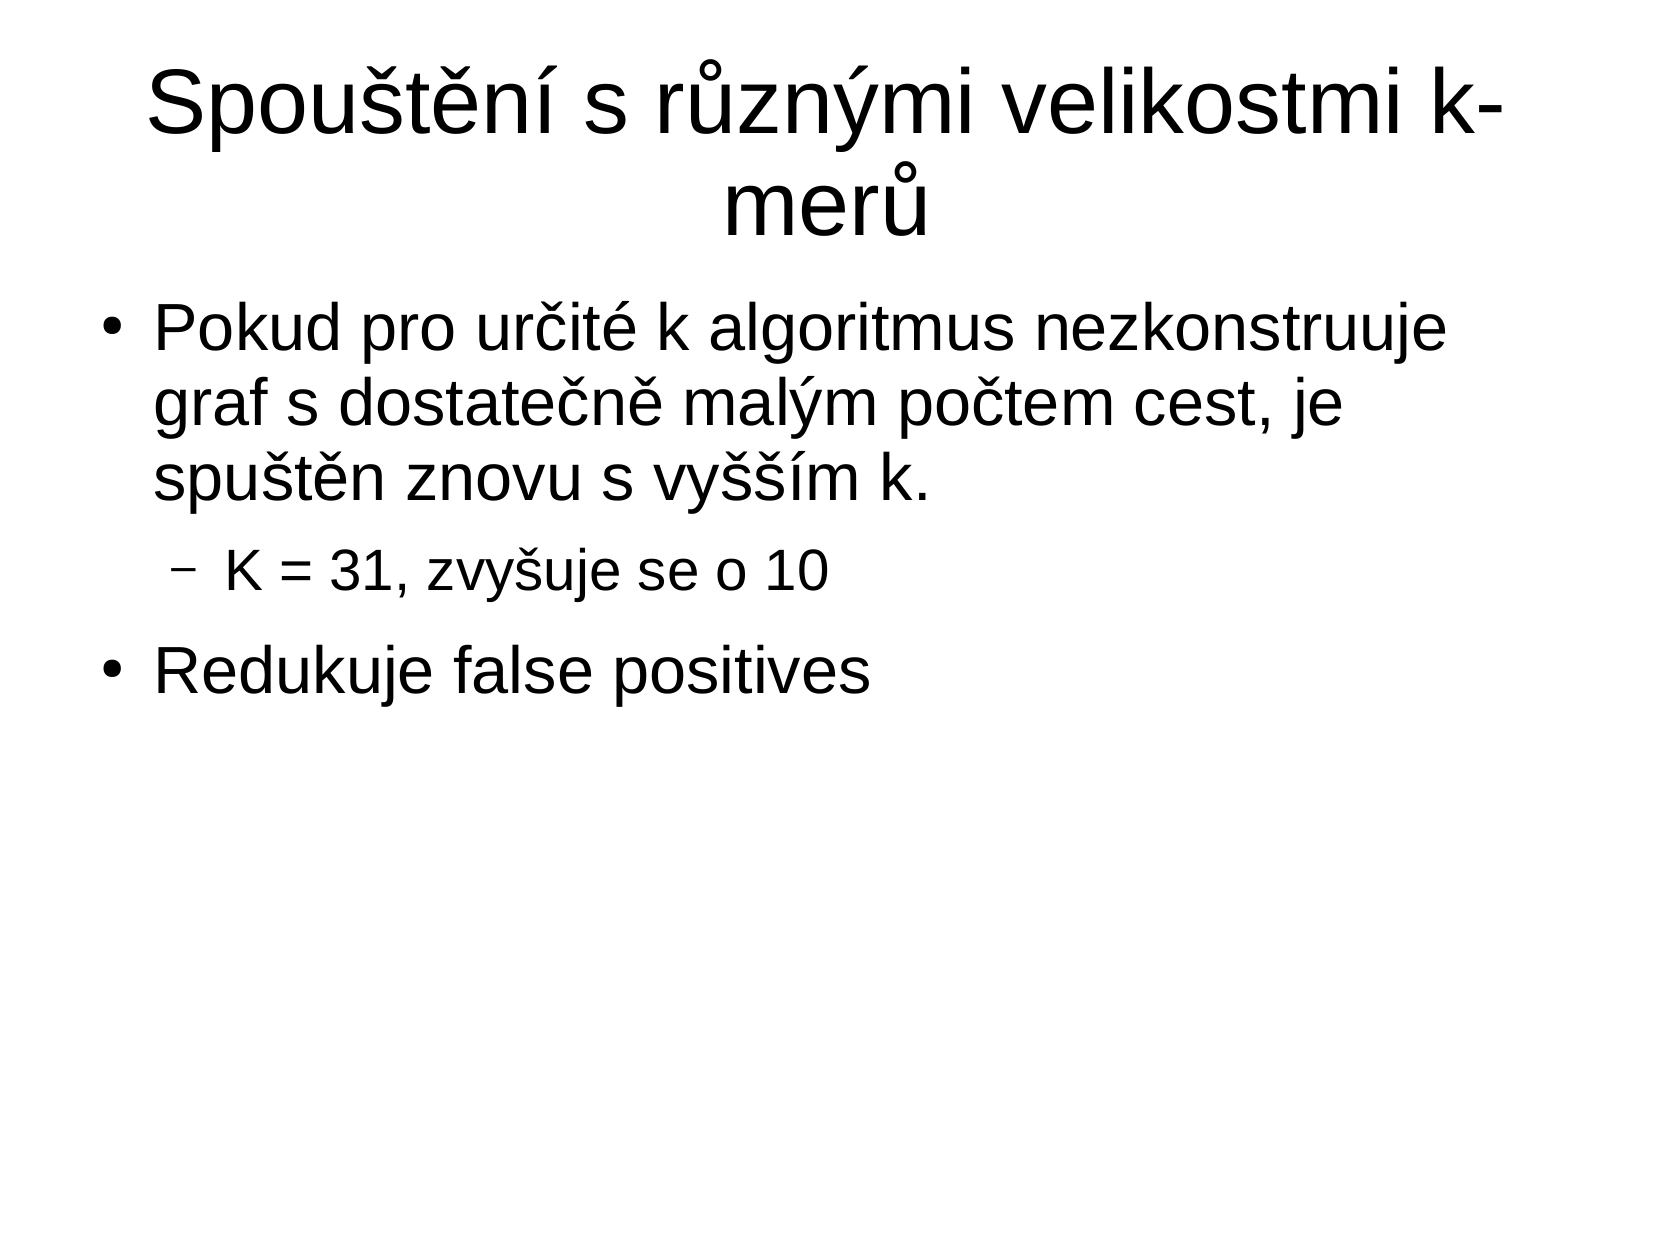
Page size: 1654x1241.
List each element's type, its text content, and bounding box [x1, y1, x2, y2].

title Spouštění s různými velikostmi k-merů [82, 49, 1571, 257]
list Pokud pro určité k algoritmus nezkonstruuje graf s dostatečně malým počtem cest, je spuštěn znovu s vyšším k. K = 31, zvyšuje se o 10 Redukuje false positives [82, 290, 1571, 1010]
